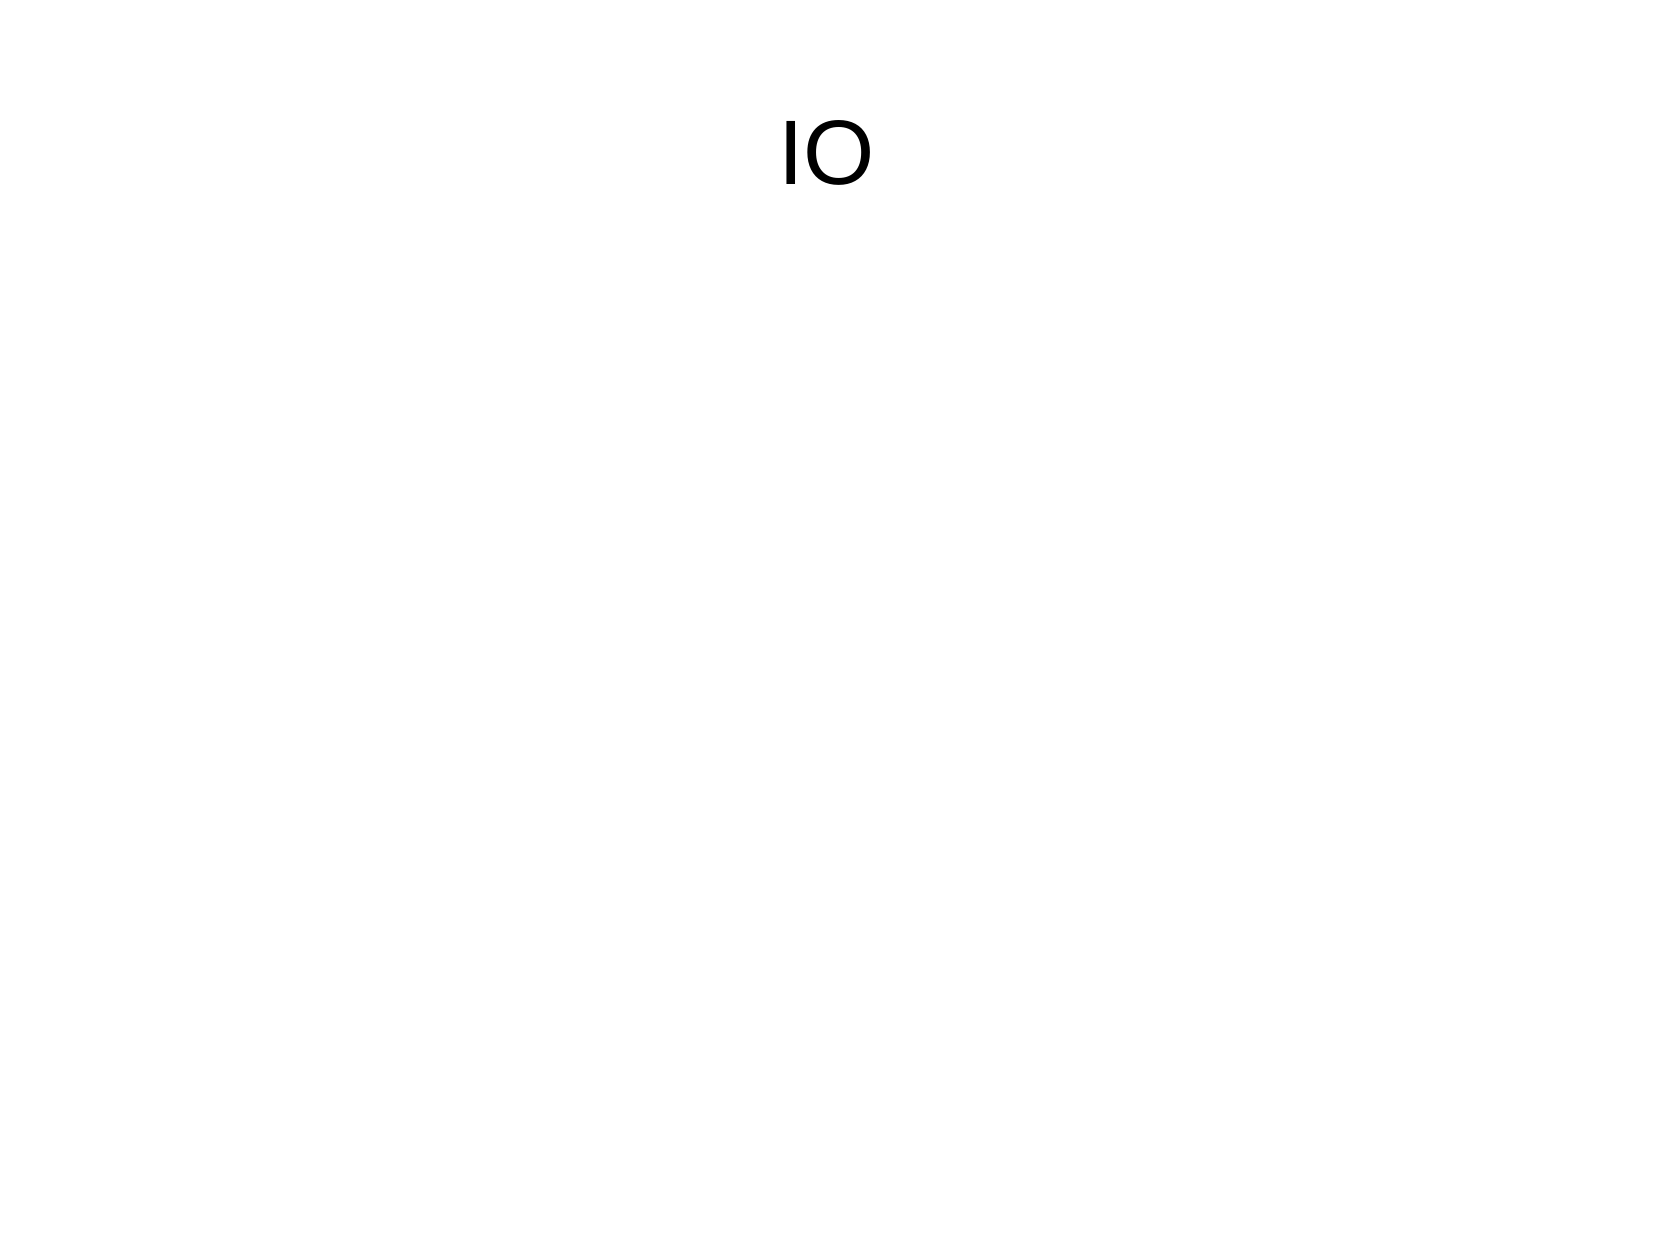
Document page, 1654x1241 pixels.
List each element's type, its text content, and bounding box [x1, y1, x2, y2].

title IO [82, 49, 1571, 257]
